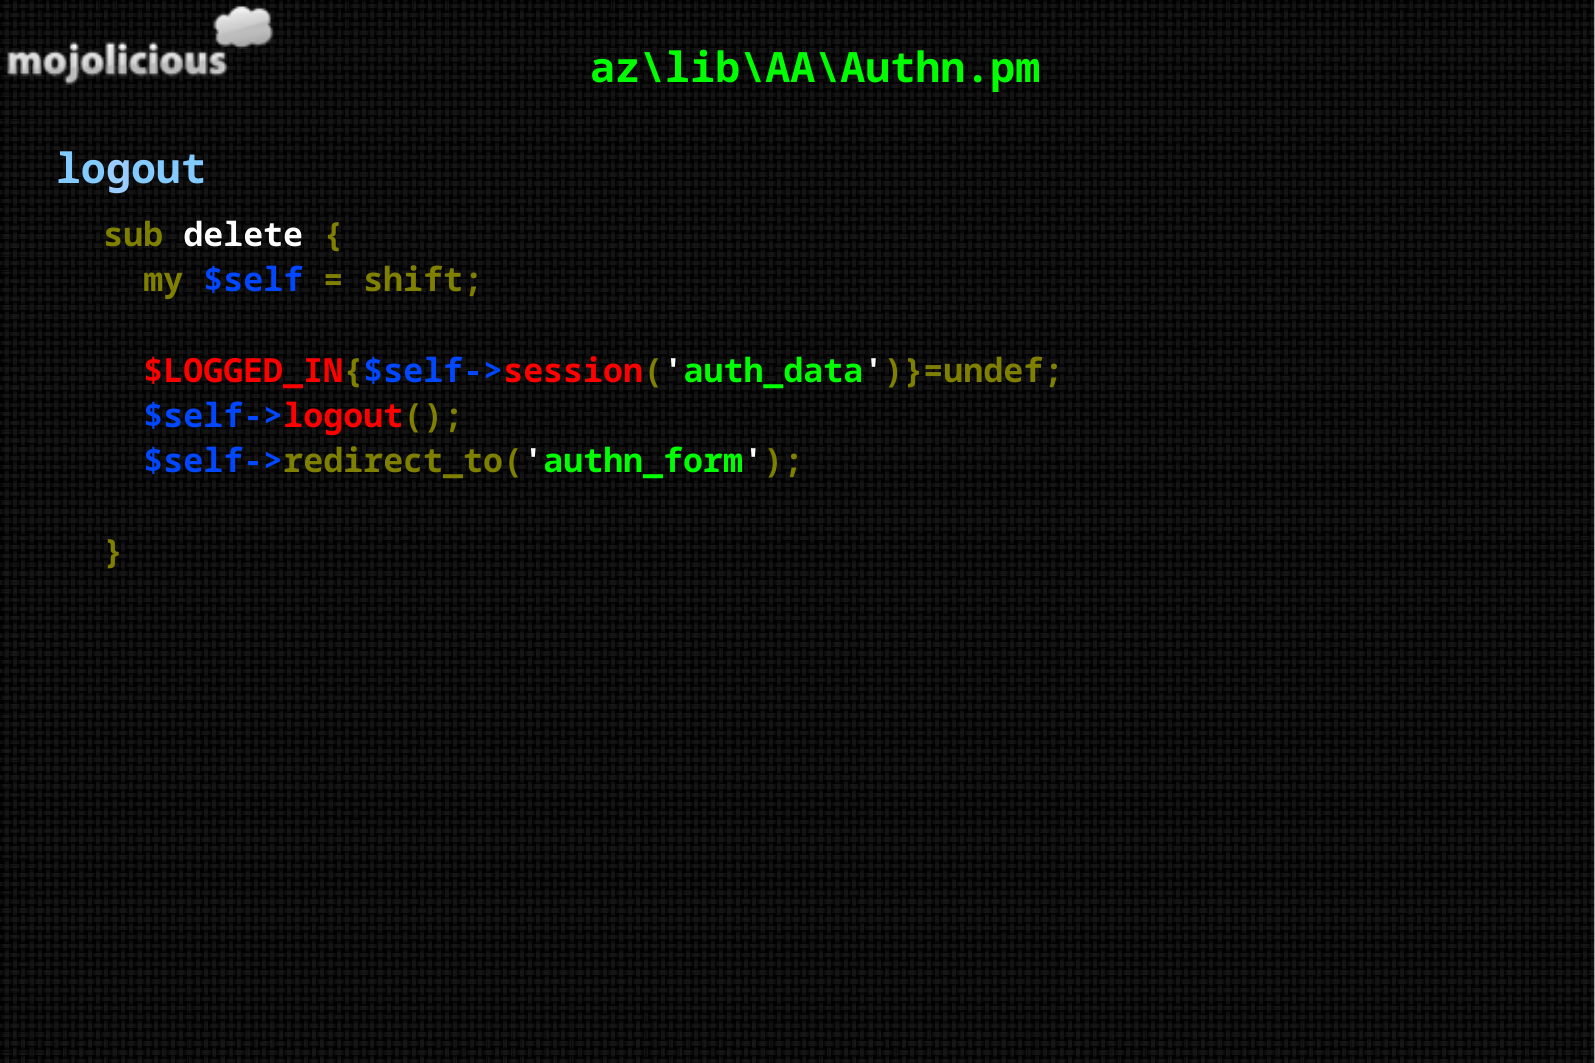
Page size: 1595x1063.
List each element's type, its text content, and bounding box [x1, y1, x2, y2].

text_box logout [41, 131, 544, 195]
text_box sub delete { my $self = shift; $LOGGED_IN{$self->session('auth_data')}=undef; $self->logout(); $self->redirect_to('authn_form'); } [88, 203, 1447, 709]
text_box az\lib\AA\Authn.pm [575, 30, 1020, 95]
picture [0, 0, 1595, 1063]
